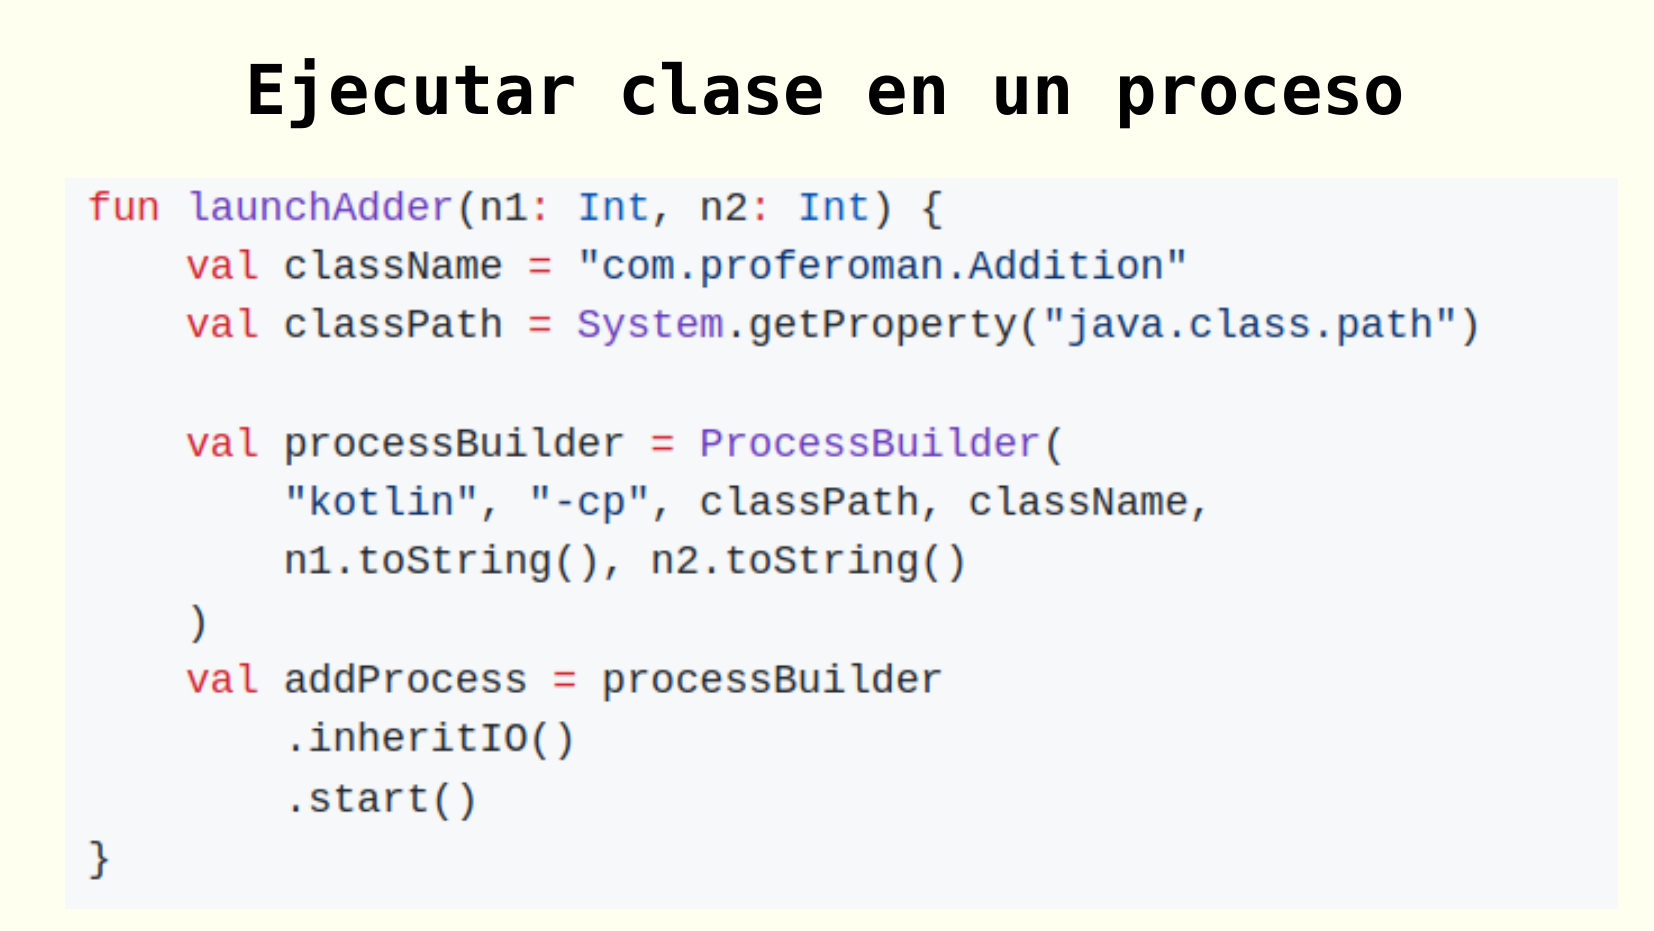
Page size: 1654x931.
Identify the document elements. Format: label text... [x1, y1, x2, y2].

title Ejecutar clase en un proceso [82, 13, 1571, 169]
picture [65, 178, 1618, 909]
